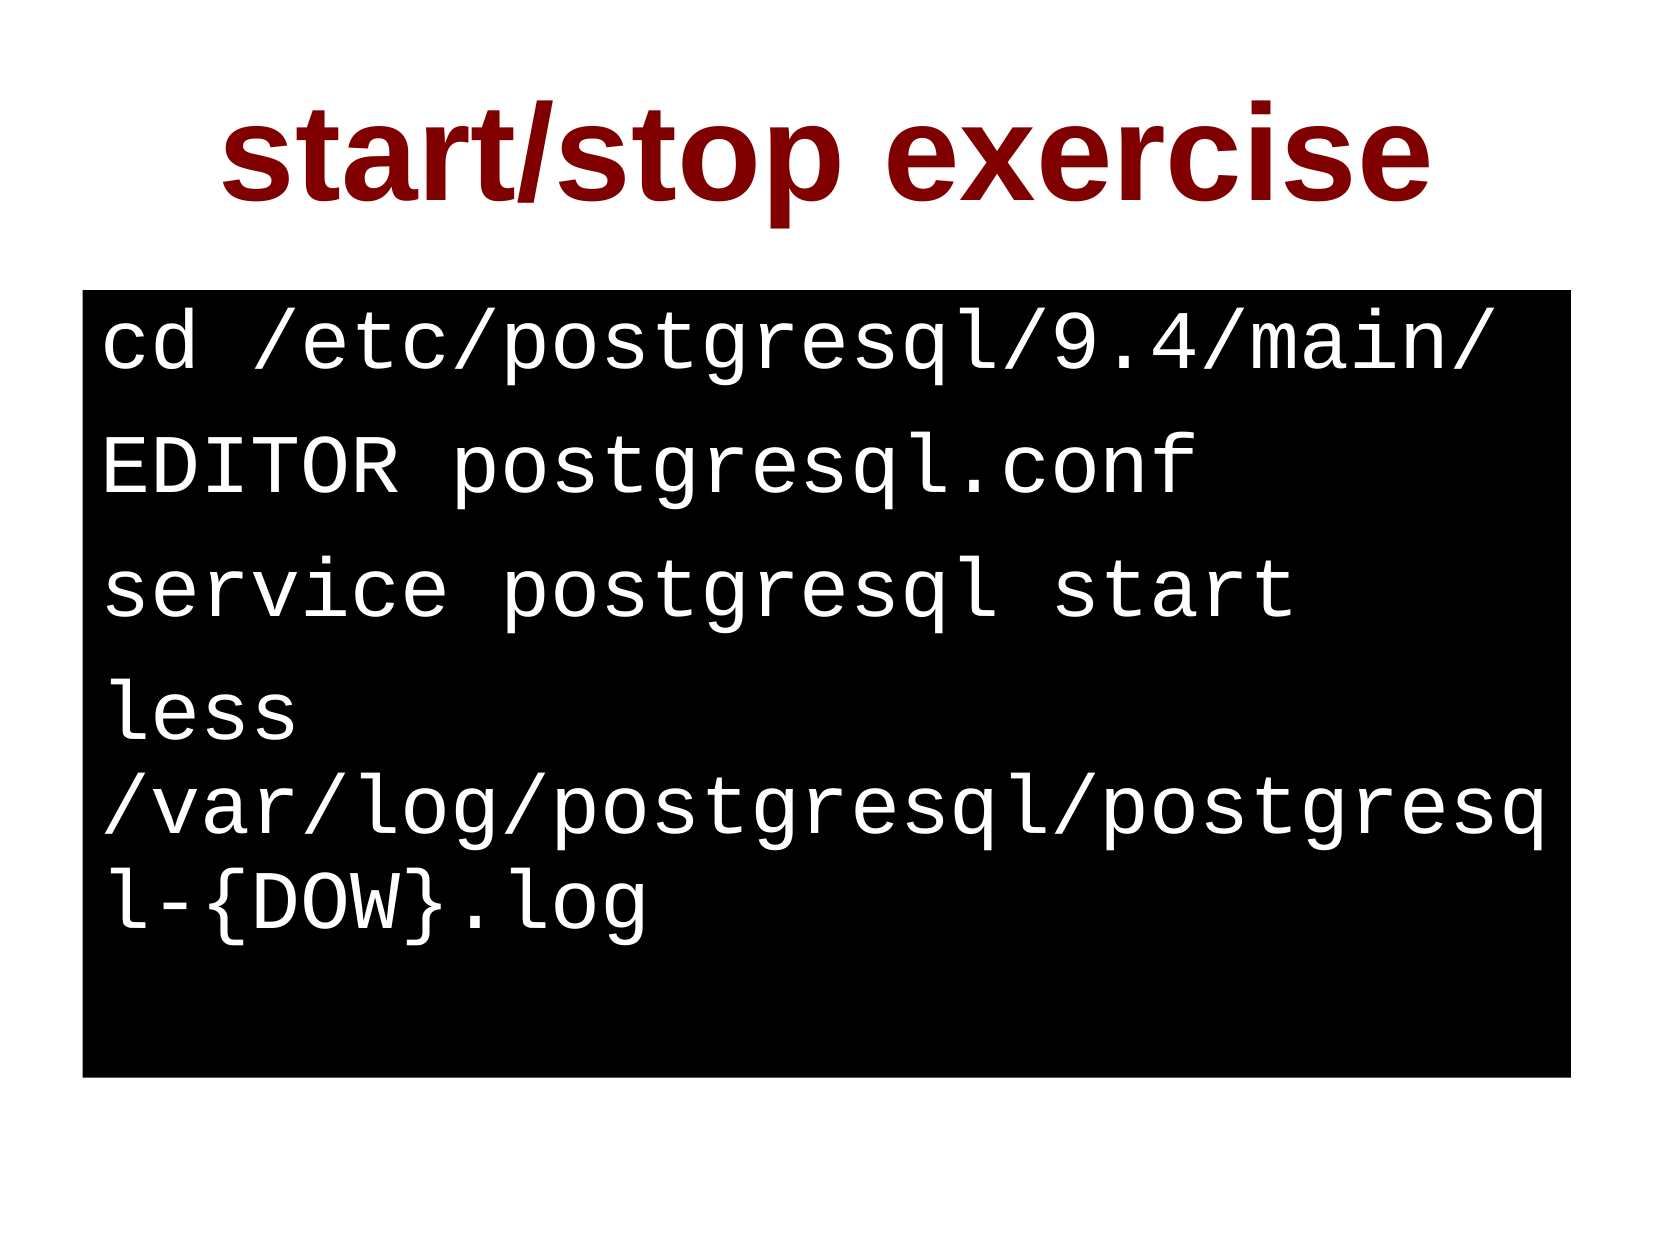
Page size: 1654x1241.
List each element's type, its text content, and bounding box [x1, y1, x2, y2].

title start/stop exercise [82, 49, 1571, 257]
list cd /etc/postgresql/9.4/main/ EDITOR postgresql.conf service postgresql start less /var/log/postgresql/postgresql-{DOW}.log [82, 290, 1571, 1078]
